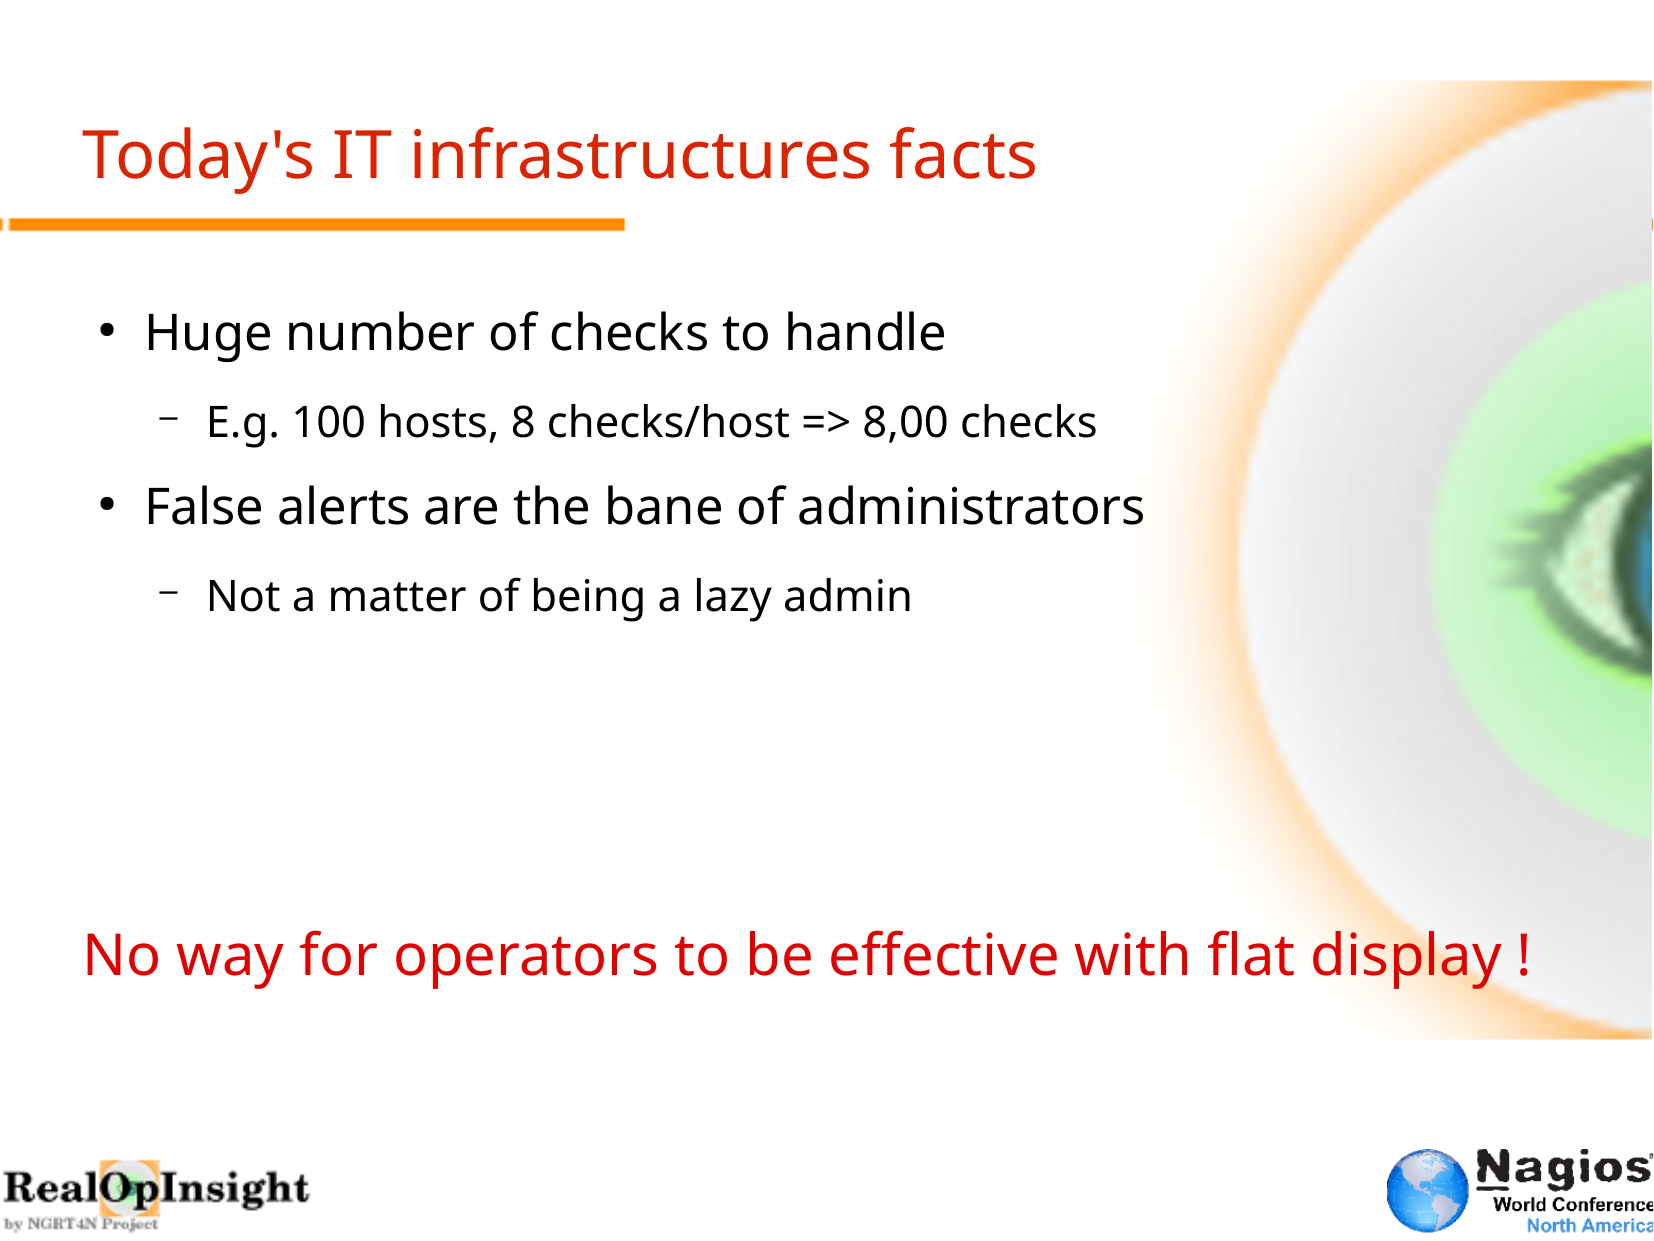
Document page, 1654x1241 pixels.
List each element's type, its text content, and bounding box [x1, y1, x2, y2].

list Huge number of checks to handle E.g. 100 hosts, 8 checks/host => 8,00 checks False alerts are the bane of administrators Not a matter of being a lazy admin No way for operators to be effective with flat display ! [82, 296, 1538, 1016]
picture [0, 0, 1654, 1241]
title Today's IT infrastructures facts [82, 49, 1571, 257]
